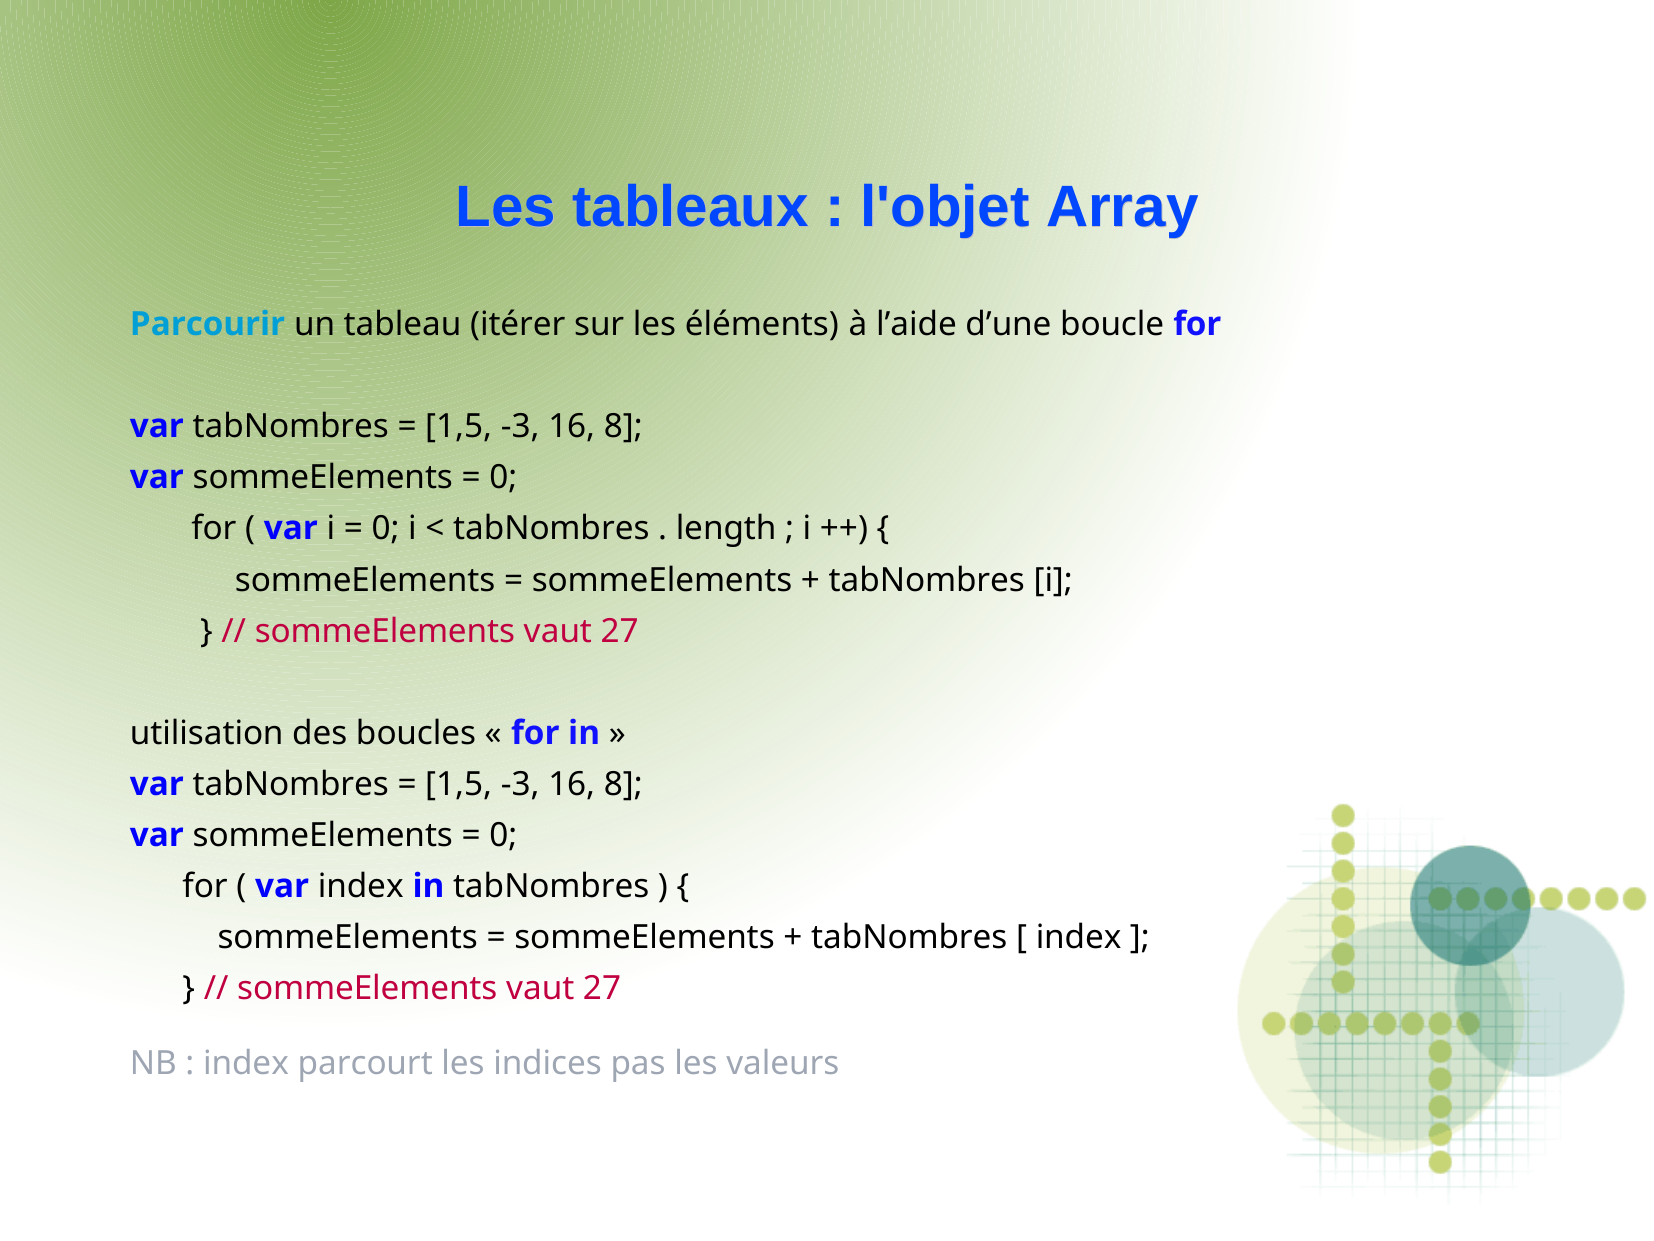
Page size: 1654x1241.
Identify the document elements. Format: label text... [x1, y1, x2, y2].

title Les tableaux : l'objet Array [121, 102, 1534, 310]
list Parcourir un tableau (itérer sur les éléments) à l’aide d’une boucle for var tabNombres = [1,5, -3, 16, 8]; var sommeElements = 0; for ( var i = 0; i < tabNombres . length ; i ++) { sommeElements = sommeElements + tabNombres [i]; } // sommeElements vaut 27 utilisation des boucles « for in » var tabNombres = [1,5, -3, 16, 8]; var sommeElements = 0; for ( var index in tabNombres ) { sommeElements = sommeElements + tabNombres [ index ]; } // sommeElements vaut 27 NB : index parcourt les indices pas les valeurs [129, 299, 1241, 1158]
picture [1224, 792, 1654, 1211]
